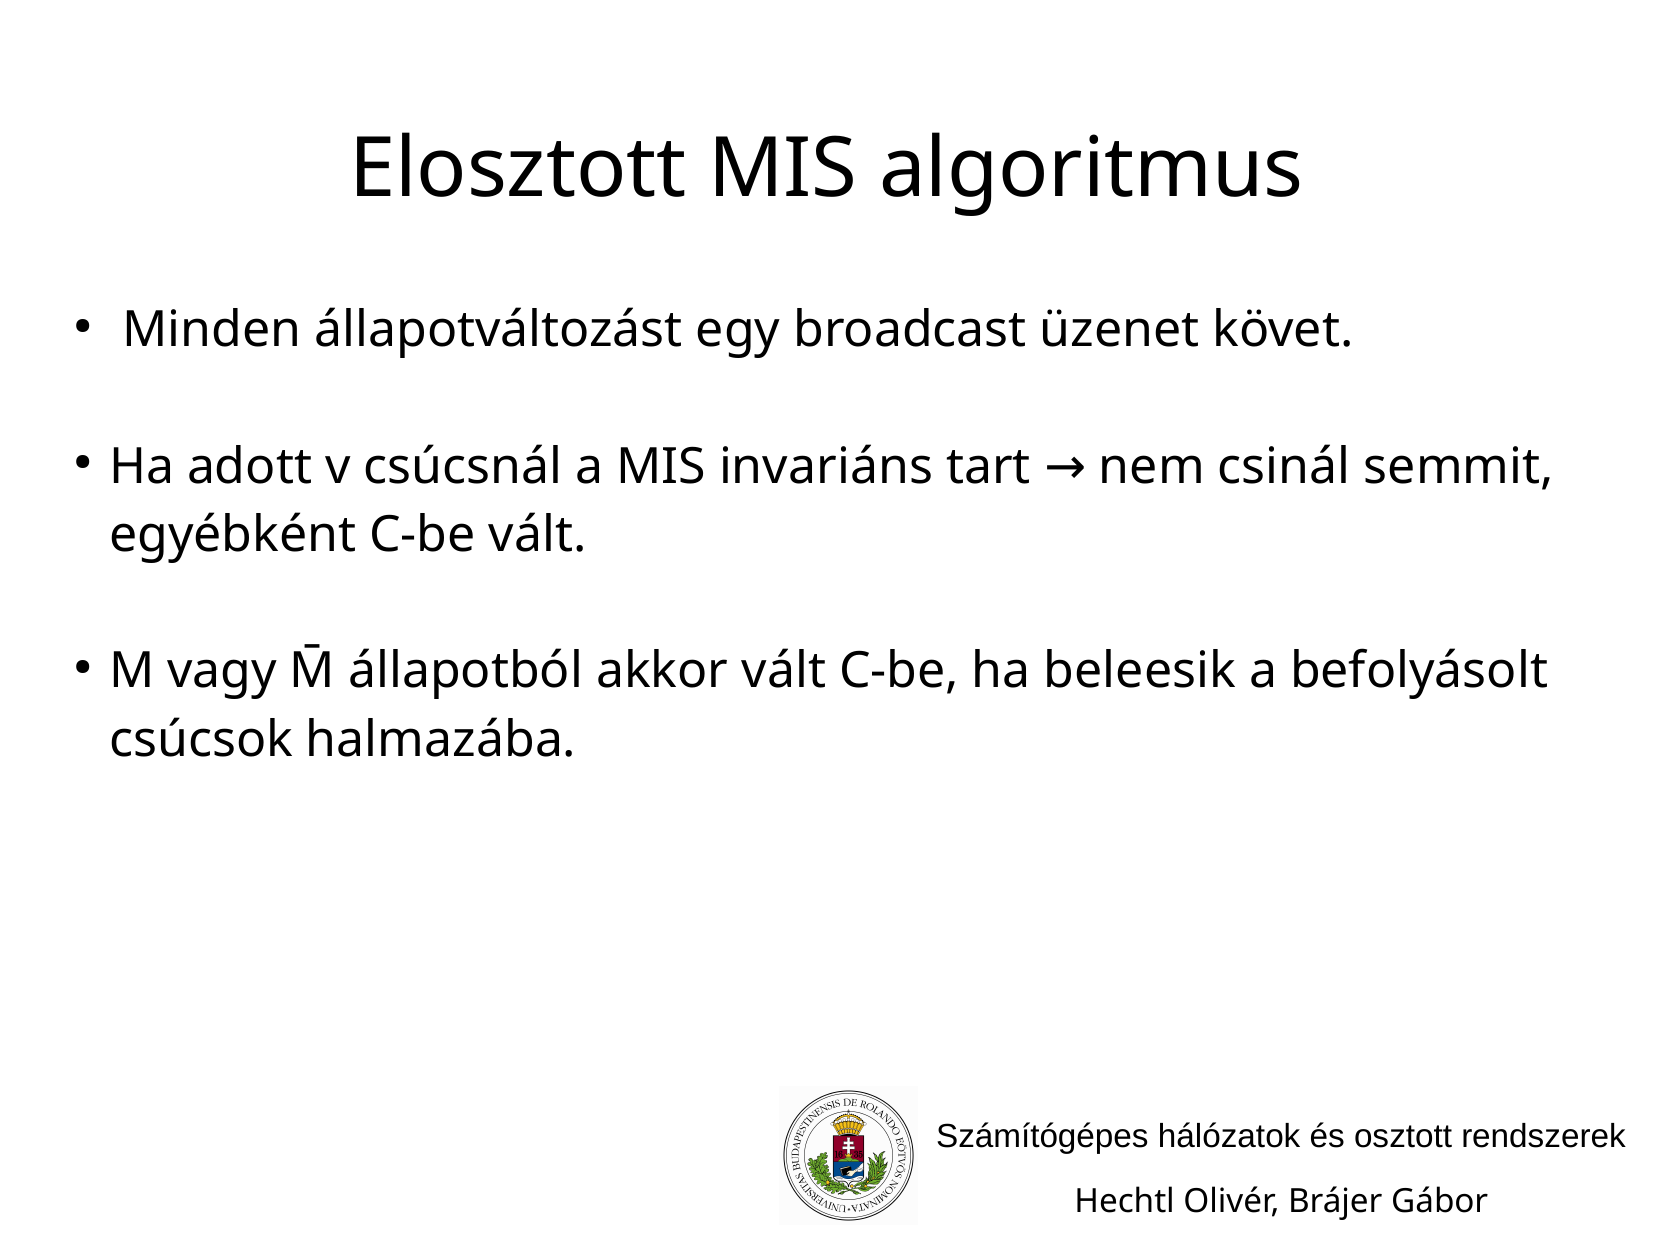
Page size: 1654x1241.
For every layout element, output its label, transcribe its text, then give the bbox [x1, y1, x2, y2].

text_box Minden állapotváltozást egy broadcast üzenet követ. Ha adott v csúcsnál a MIS invariáns tart → nem csinál semmit, egyébként C-be vált. M vagy M̄ állapotból akkor vált C-be, ha beleesik a befolyásolt csúcsok halmazába. [59, 285, 1583, 954]
text_box Hechtl Olivér, Brájer Gábor [944, 1169, 1619, 1223]
picture [779, 1086, 918, 1225]
title Elosztott MIS algoritmus [82, 82, 1571, 246]
text_box Számítógépes hálózatok és osztott rendszerek [921, 1110, 1654, 1170]
